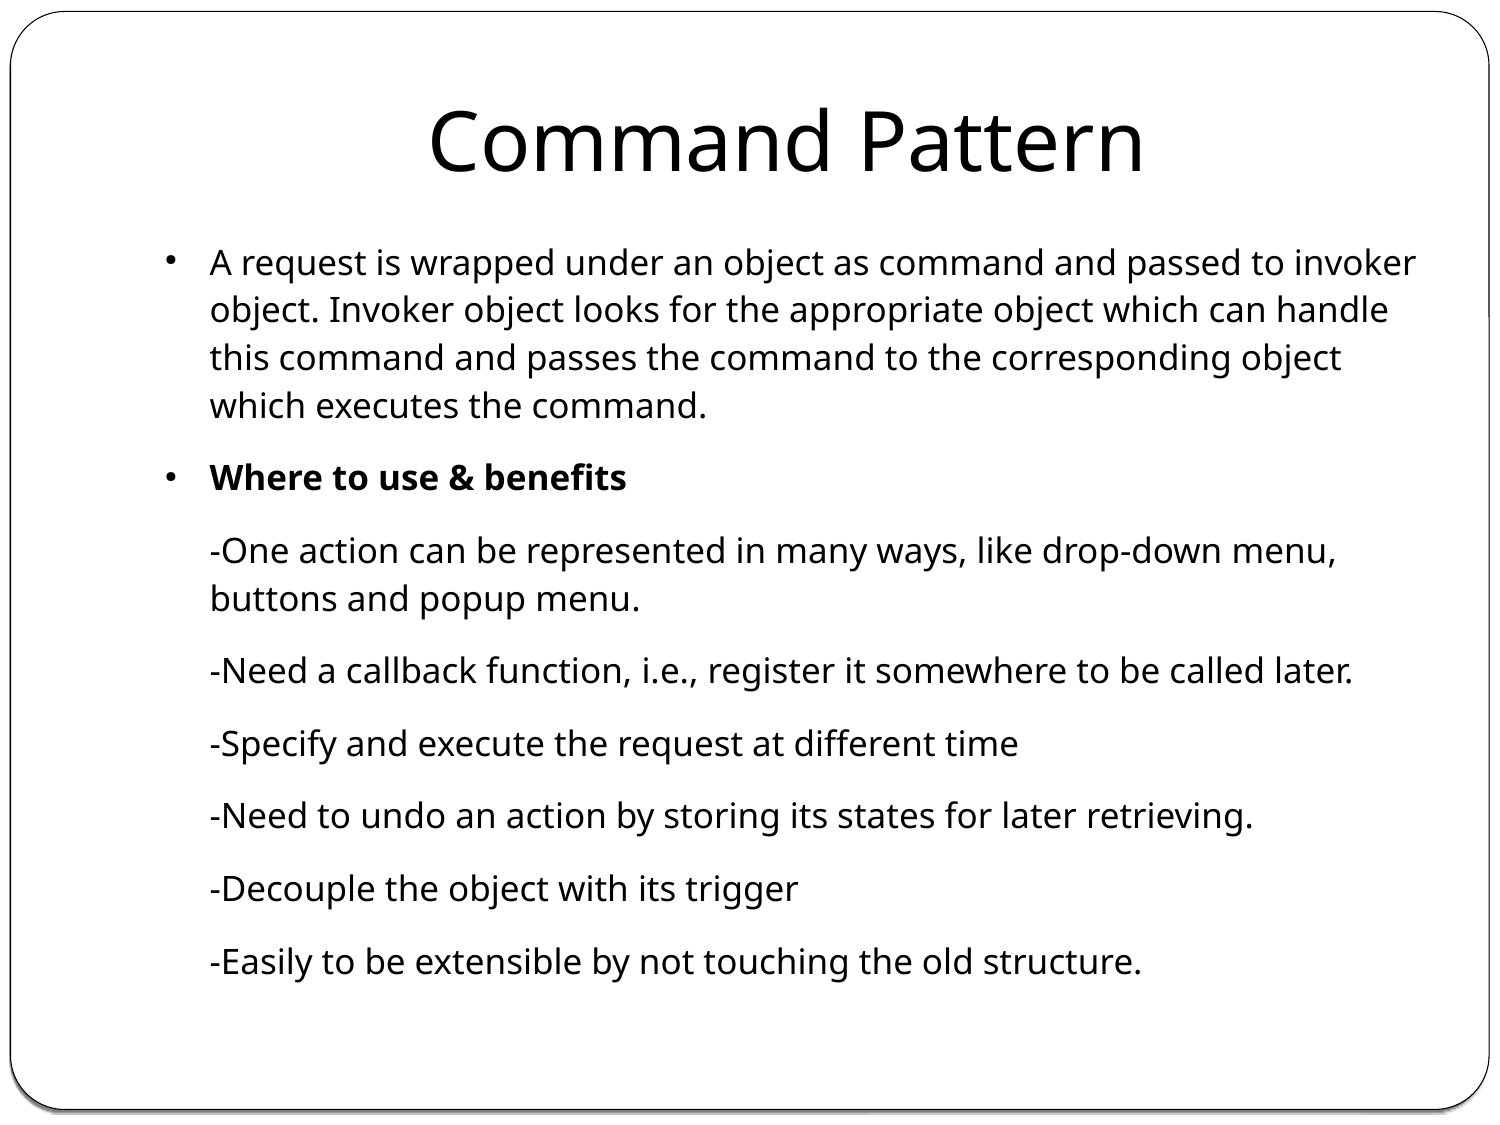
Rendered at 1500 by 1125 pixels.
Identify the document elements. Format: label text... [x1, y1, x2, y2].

list A request is wrapped under an object as command and passed to invoker object. Invoker object looks for the appropriate object which can handle this command and passes the command to the corresponding object which executes the command. Where to use & benefits -One action can be represented in many ways, like drop-down menu, buttons and popup menu. -Need a callback function, i.e., register it somewhere to be called later. -Specify and execute the request at different time -Need to undo an action by storing its states for later retrieving. -Decouple the object with its trigger -Easily to be extensible by not touching the old structure. [150, 237, 1425, 988]
title Command Pattern [150, 45, 1425, 233]
